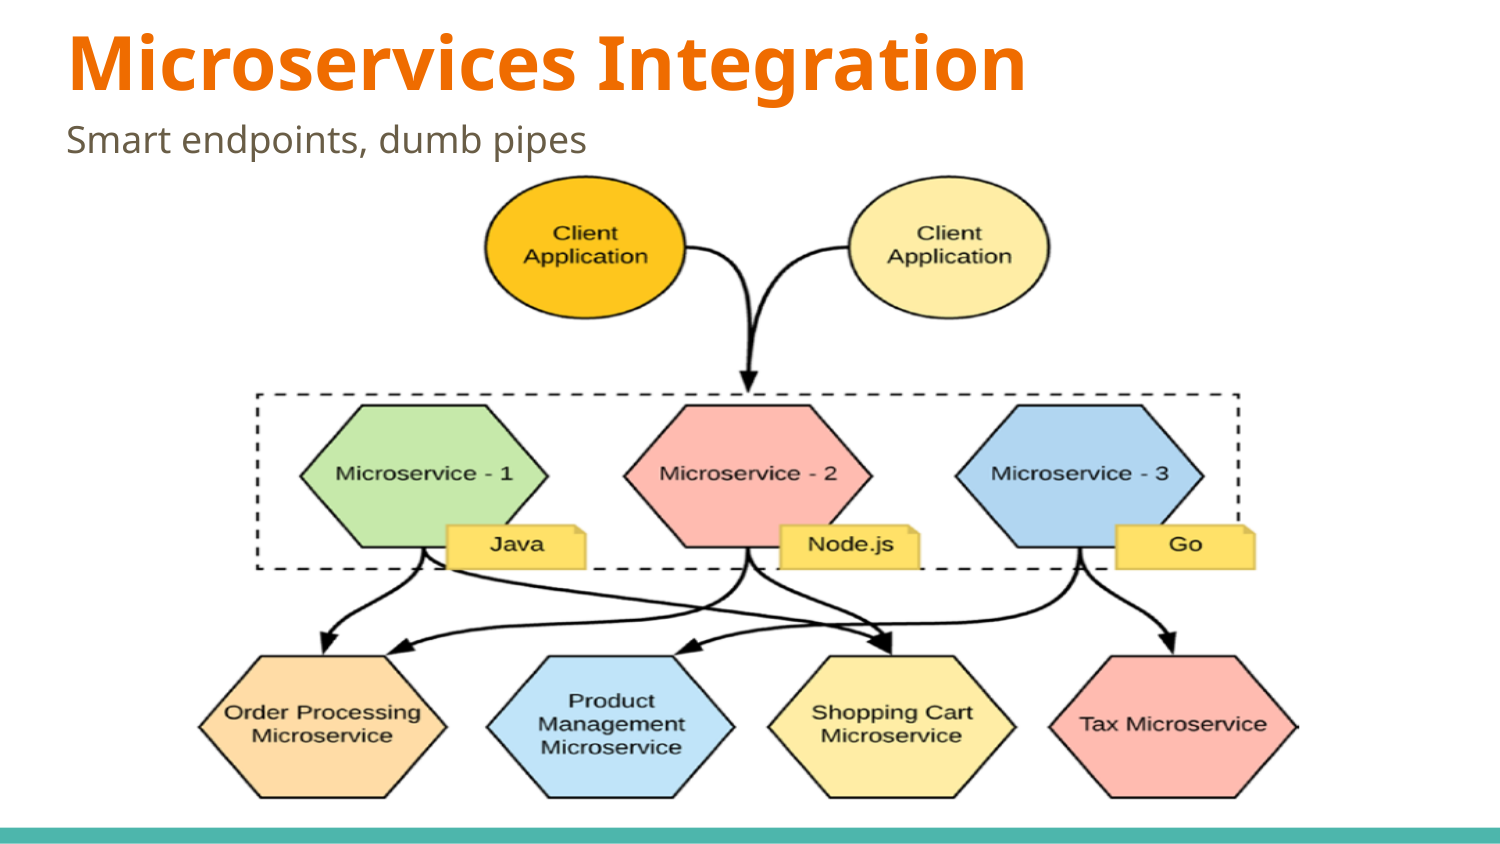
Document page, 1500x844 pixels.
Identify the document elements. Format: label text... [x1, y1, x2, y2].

title Microservices Integration [51, 0, 1449, 94]
picture [184, 168, 1316, 813]
list Smart endpoints, dumb pipes [51, 94, 1449, 169]
